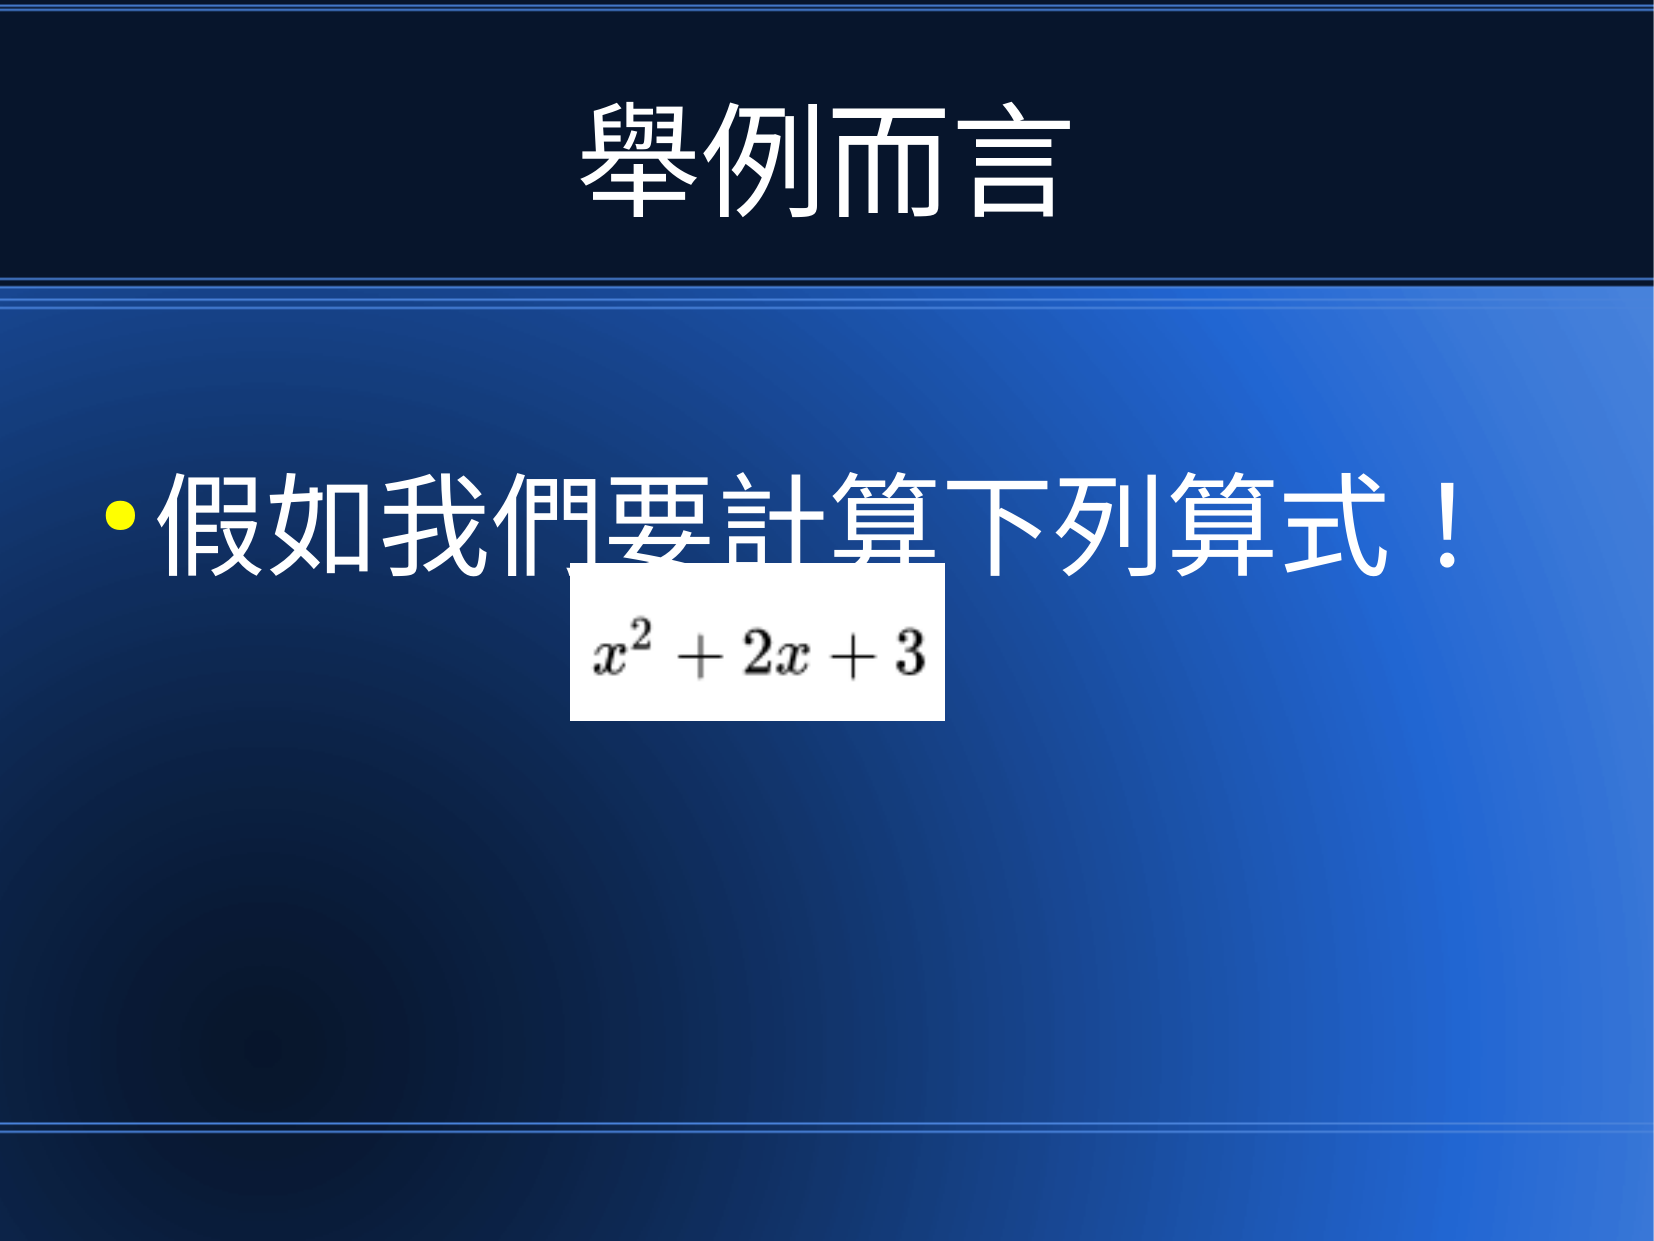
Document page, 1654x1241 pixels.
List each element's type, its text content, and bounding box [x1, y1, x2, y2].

picture [0, 0, 1654, 1241]
list 假如我們要計算下列算式！ [82, 355, 1571, 1241]
picture [570, 563, 945, 721]
title 舉例而言 [82, 49, 1571, 257]
